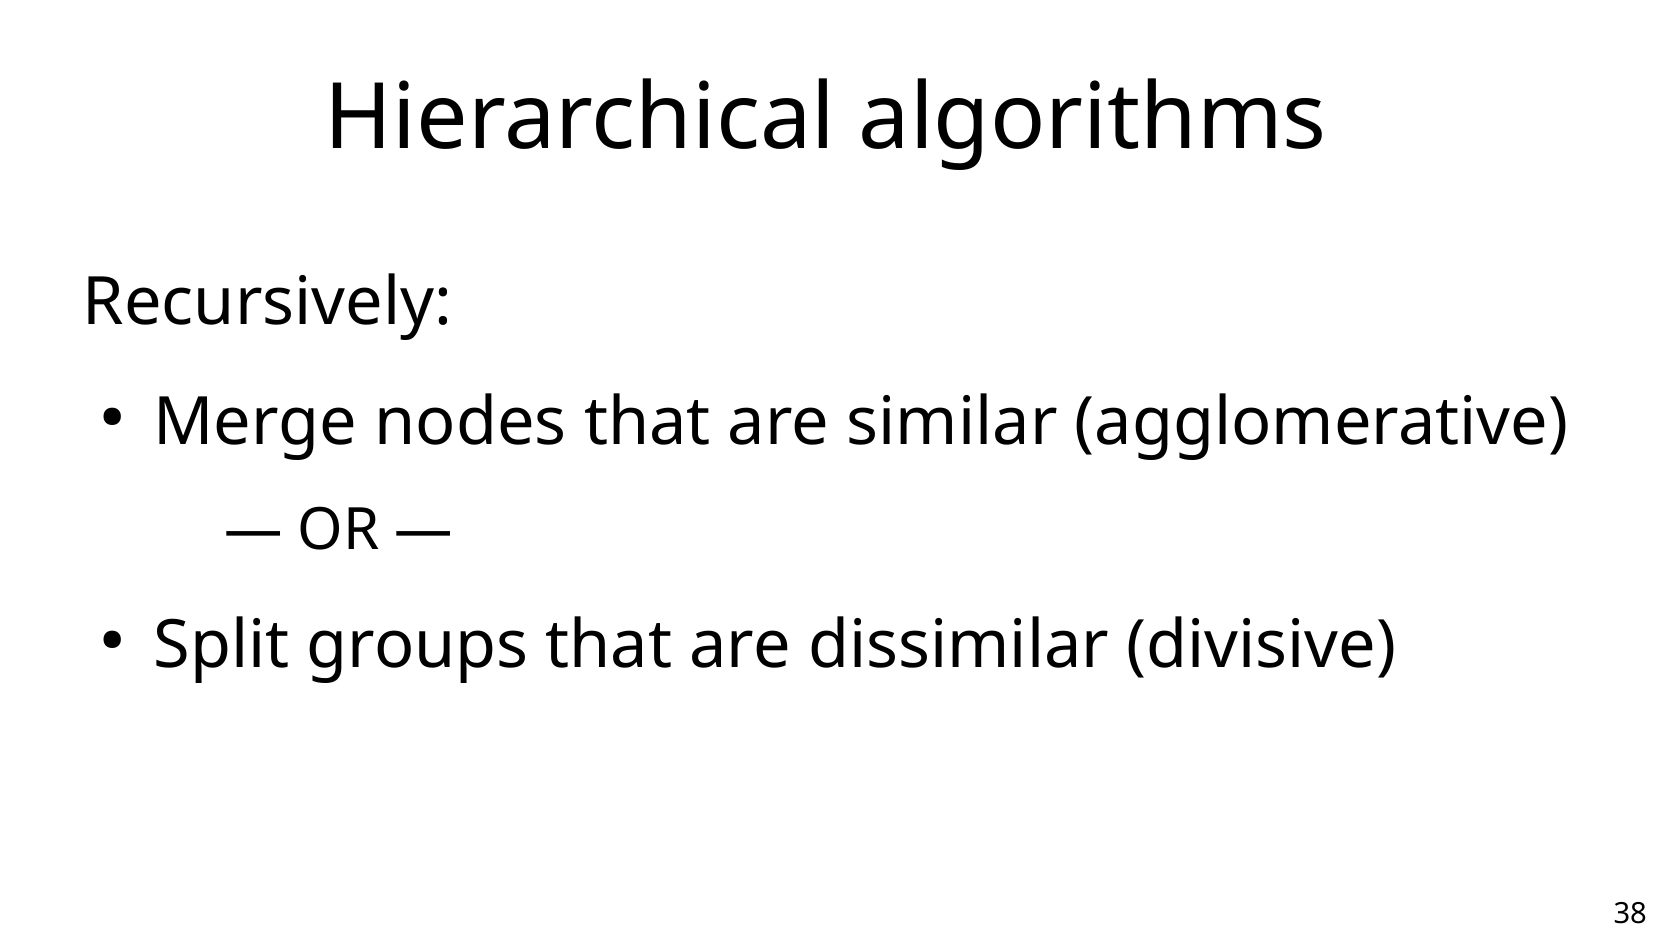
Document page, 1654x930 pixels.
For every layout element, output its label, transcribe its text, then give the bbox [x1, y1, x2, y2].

title Hierarchical algorithms [82, 1, 1571, 225]
list Recursively: Merge nodes that are similar (agglomerative) — OR — Split groups that are dissimilar (divisive) [82, 252, 1571, 793]
